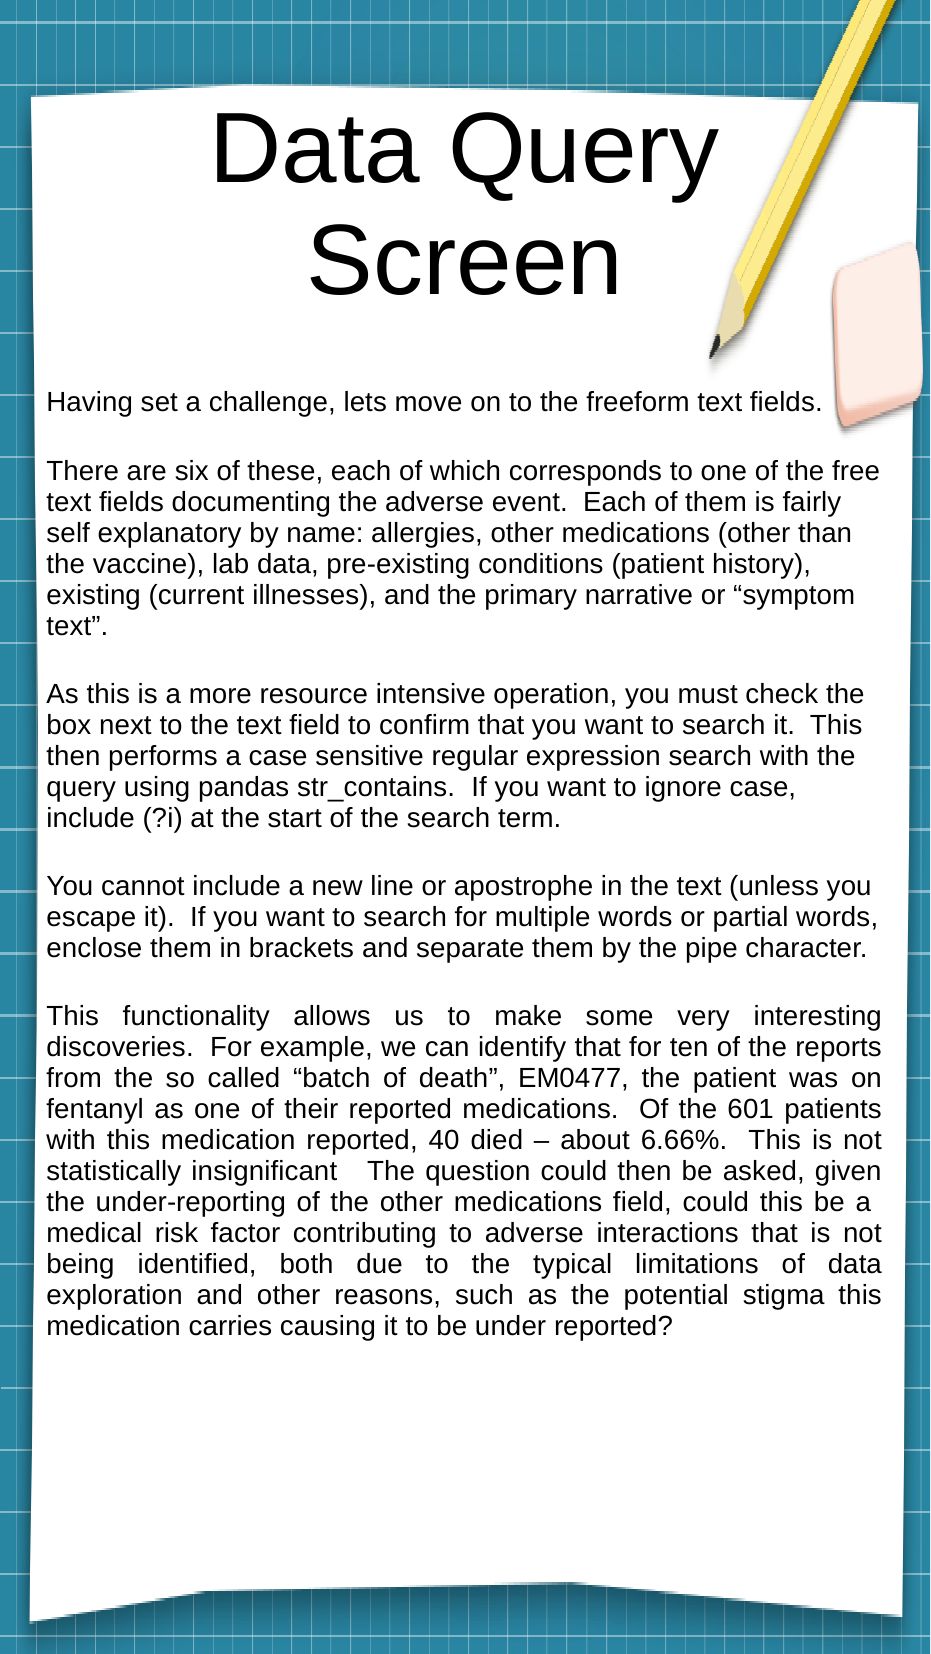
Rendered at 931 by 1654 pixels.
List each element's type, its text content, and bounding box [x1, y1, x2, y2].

list Having set a challenge, lets move on to the freeform text fields. There are six of these, each of which corresponds to one of the free text fields documenting the adverse event. Each of them is fairly self explanatory by name: allergies, other medications (other than the vaccine), lab data, pre-existing conditions (patient history), existing (current illnesses), and the primary narrative or “symptom text”. As this is a more resource intensive operation, you must check the box next to the text field to confirm that you want to search it. This then performs a case sensitive regular expression search with the query using pandas str_contains. If you want to ignore case, include (?i) at the start of the search term. You cannot include a new line or apostrophe in the text (unless you escape it). If you want to search for multiple words or partial words, enclose them in brackets and separate them by the pipe character. This functionality allows us to make some very interesting discoveries. For example, we can identify that for ten of the reports from the so called “batch of death”, EM0477, the patient was on fentanyl as one of their reported medications. Of the 601 patients with this medication reported, 40 died – about 6.66%. This is not statistically insignificant The question could then be asked, given the under-reporting of the other medications field, could this be a medical risk factor contributing to adverse interactions that is not being identified, both due to the typical limitations of data exploration and other reasons, such as the potential stigma this medication carries causing it to be under reported? [46, 386, 884, 1346]
title Data Query Screen [46, 65, 884, 342]
picture [0, 0, 931, 1654]
